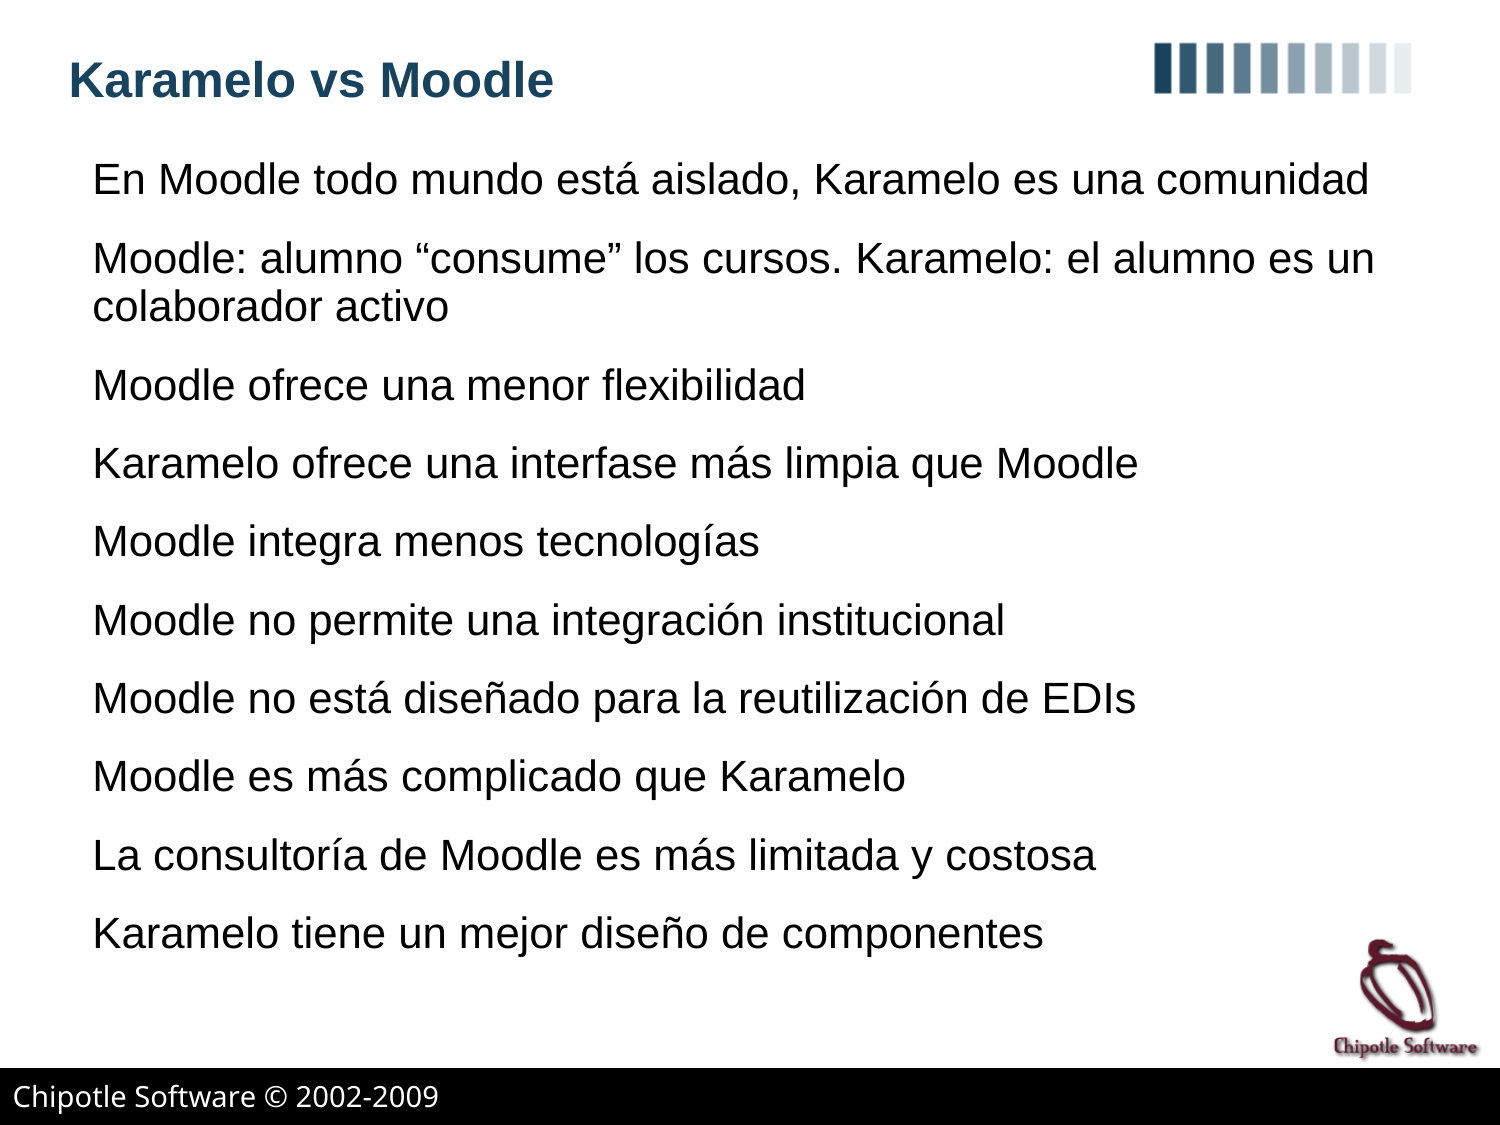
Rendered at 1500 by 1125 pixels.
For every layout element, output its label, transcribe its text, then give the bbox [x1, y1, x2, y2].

title Karamelo vs Moodle [53, 43, 709, 119]
picture [1126, 29, 1447, 117]
text_box En Moodle todo mundo está aislado, Karamelo es una comunidad Moodle: alumno “consume” los cursos. Karamelo: el alumno es un colaborador activo Moodle ofrece una menor flexibilidad Karamelo ofrece una interfase más limpia que Moodle Moodle integra menos tecnologías Moodle no permite una integración institucional Moodle no está diseñado para la reutilización de EDIs Moodle es más complicado que Karamelo La consultoría de Moodle es más limitada y costosa Karamelo tiene un mejor diseño de componentes [42, 147, 1418, 1044]
picture [1316, 927, 1493, 1075]
